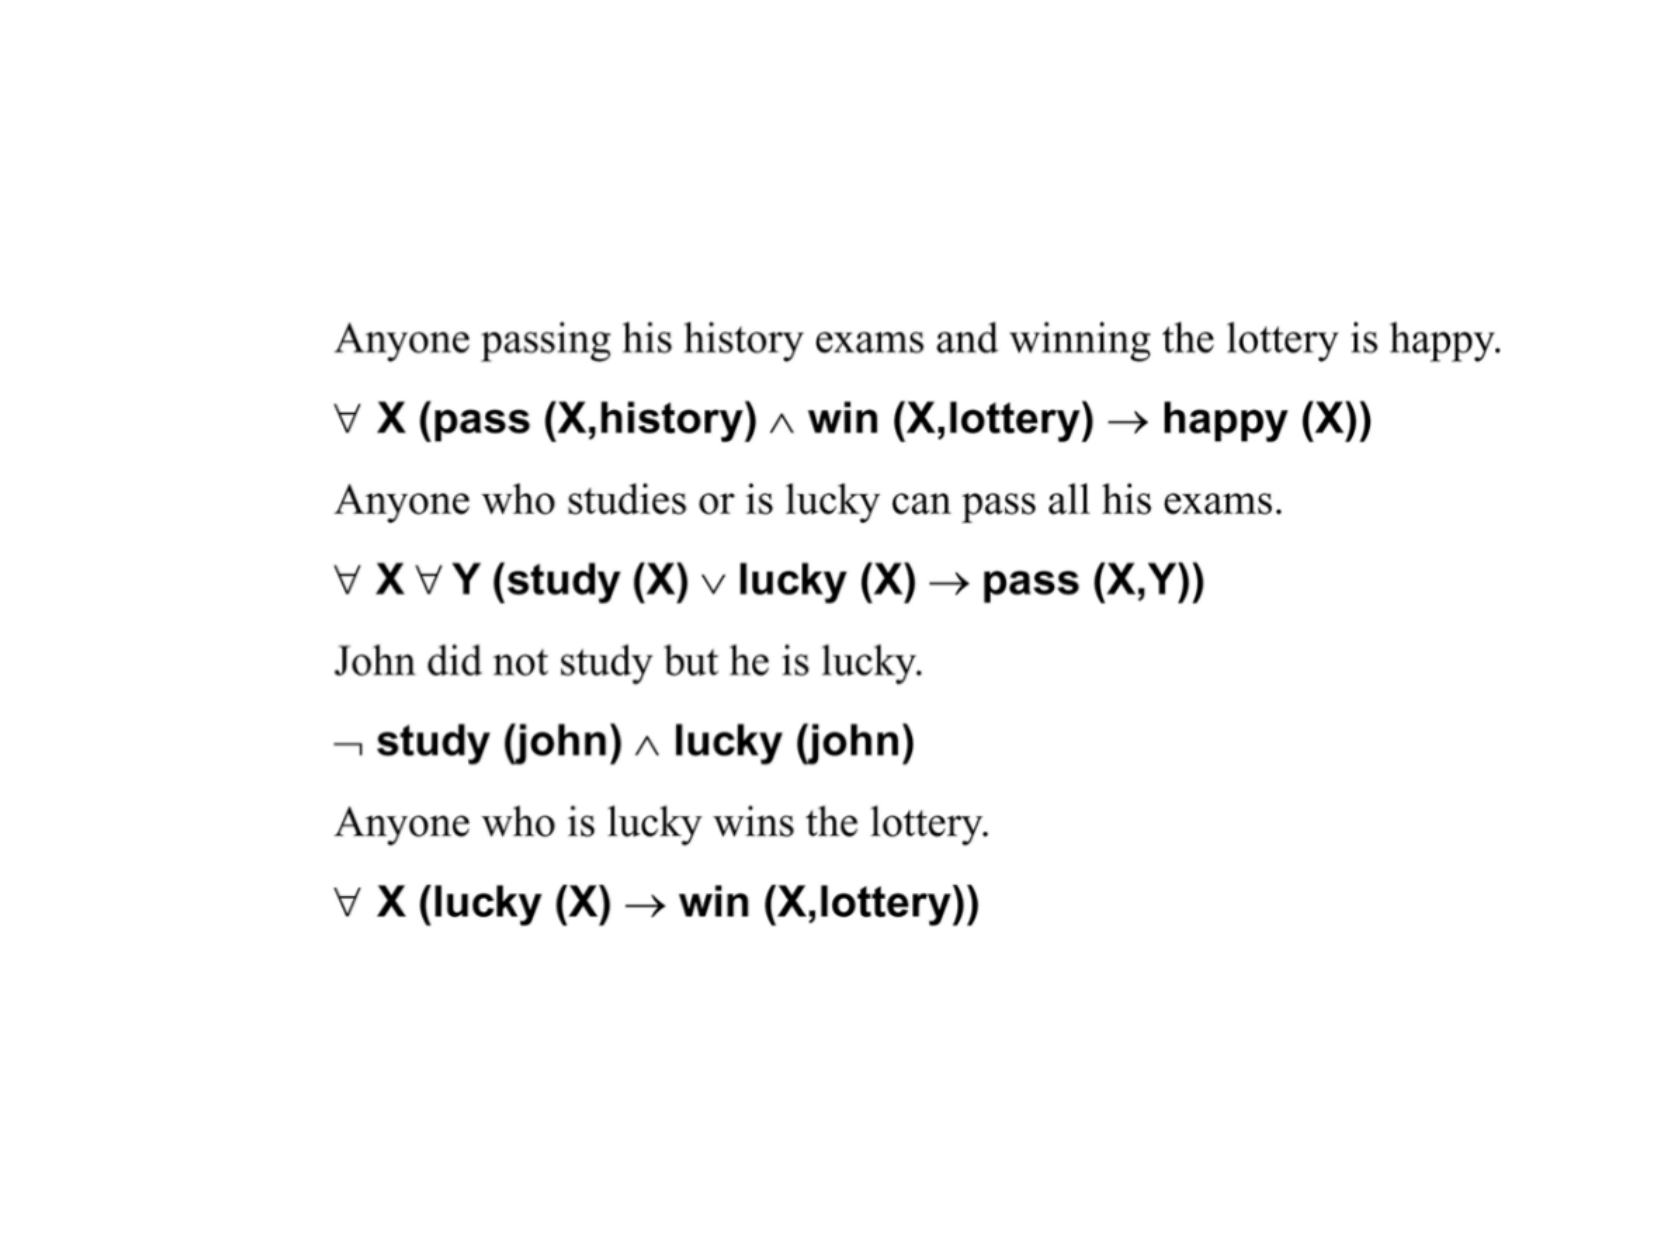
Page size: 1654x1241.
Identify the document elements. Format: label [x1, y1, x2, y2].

picture [177, 256, 1548, 996]
